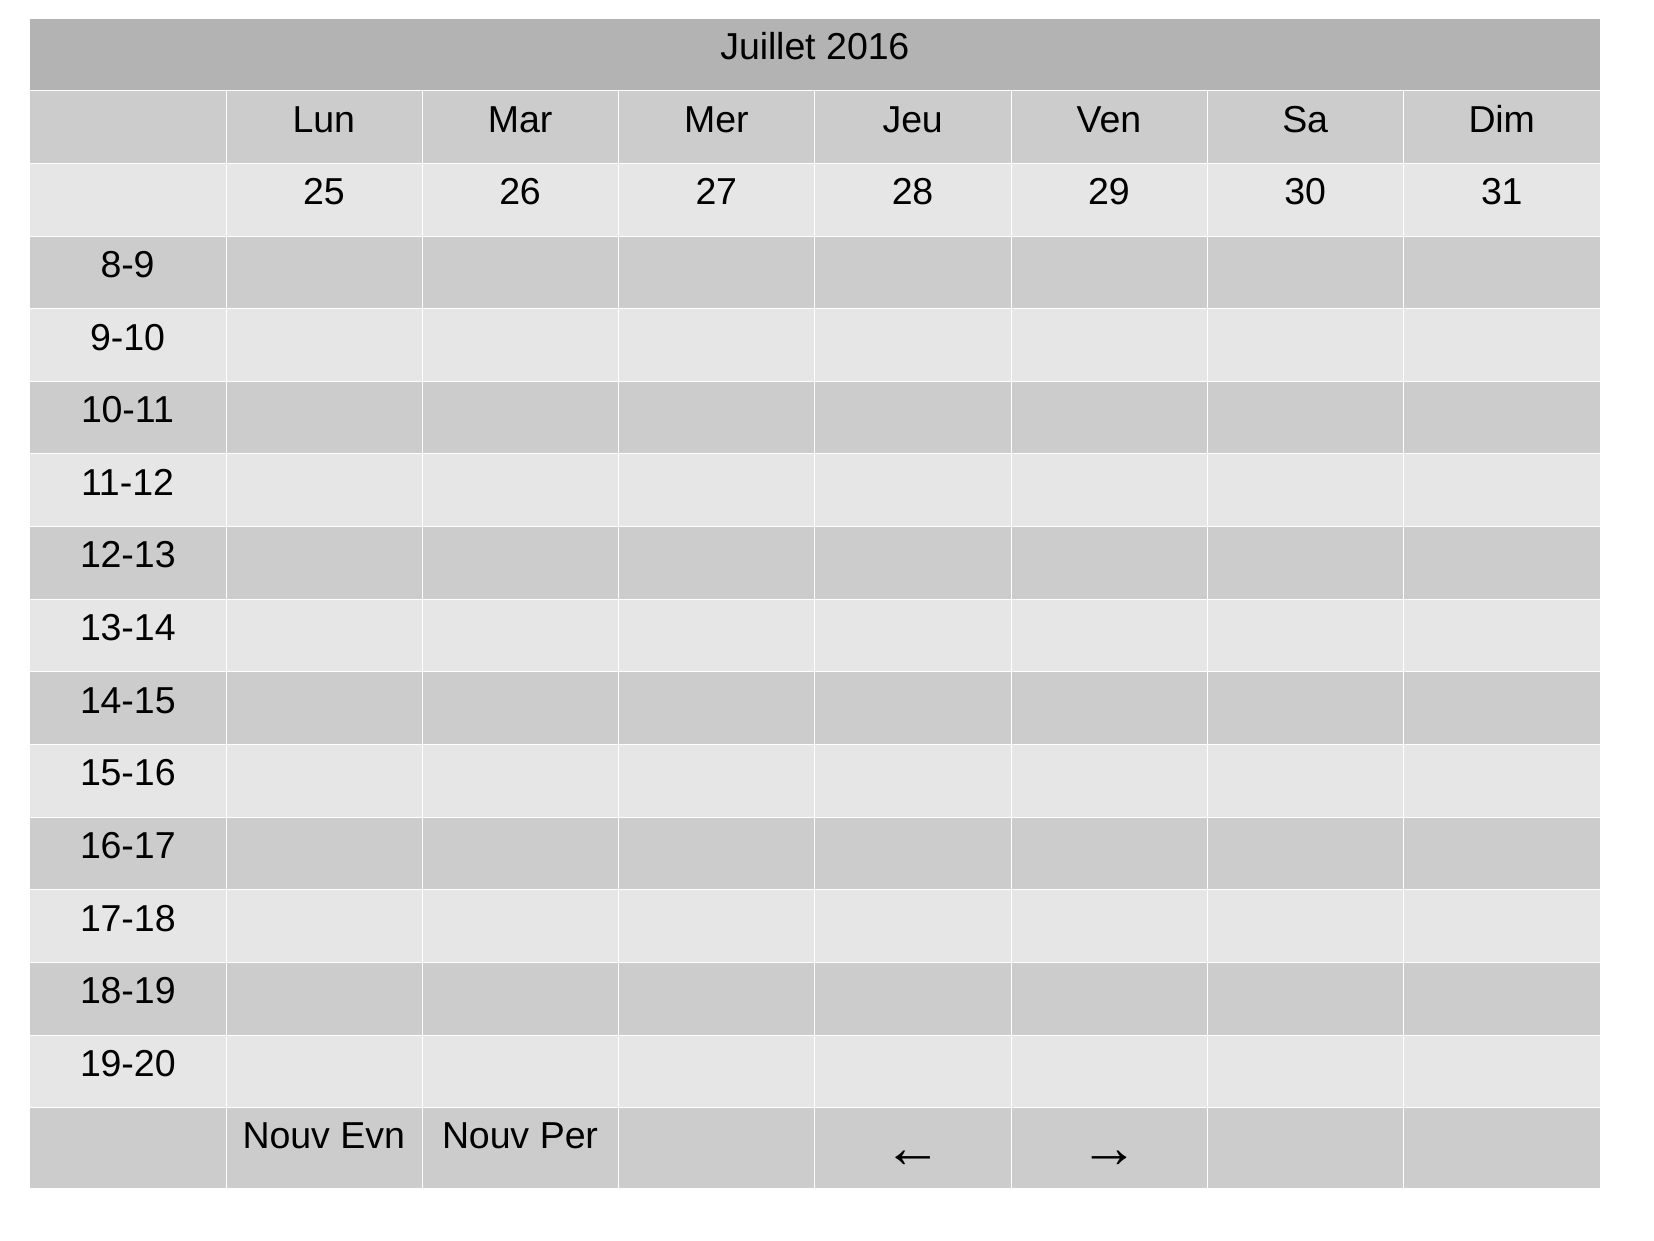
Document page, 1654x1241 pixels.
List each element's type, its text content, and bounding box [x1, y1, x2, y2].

table_cell 14-15 [30, 672, 226, 744]
table_cell [1404, 963, 1600, 1035]
table_cell [1012, 1036, 1207, 1107]
table_cell 19-20 [30, 1036, 226, 1107]
table_cell [1012, 890, 1207, 962]
table_cell Nouv Evn [227, 1108, 422, 1188]
table_cell [227, 672, 422, 744]
table_cell [1404, 745, 1600, 817]
table_cell [1208, 1108, 1403, 1188]
table_cell [423, 600, 618, 671]
table_cell [227, 890, 422, 962]
table_cell [815, 309, 1011, 381]
table_cell [815, 818, 1011, 889]
table_cell [1012, 454, 1207, 526]
table_cell [423, 890, 618, 962]
table_cell [1404, 890, 1600, 962]
table_cell 10-11 [30, 382, 226, 453]
table_cell [815, 963, 1011, 1035]
table_cell [1404, 237, 1600, 308]
table_cell [1208, 600, 1403, 671]
table_cell [1208, 527, 1403, 599]
table_cell [423, 309, 618, 381]
table_cell Mar [423, 91, 618, 163]
table_cell [227, 818, 422, 889]
table_cell [1208, 890, 1403, 962]
table_cell [1404, 527, 1600, 599]
table_cell [30, 164, 226, 236]
table_cell [1012, 818, 1207, 889]
table_cell [1012, 309, 1207, 381]
table_cell [815, 745, 1011, 817]
table_cell [1012, 237, 1207, 308]
table_cell [423, 454, 618, 526]
table_cell Sa [1208, 91, 1403, 163]
table_cell [30, 91, 226, 163]
table_cell [1208, 309, 1403, 381]
table_cell [815, 600, 1011, 671]
table_cell [423, 818, 618, 889]
table_cell [619, 309, 814, 381]
table_cell [227, 963, 422, 1035]
table_cell [619, 237, 814, 308]
table_cell [1208, 1036, 1403, 1107]
table_cell [815, 890, 1011, 962]
table_cell Lun [227, 91, 422, 163]
table_cell [227, 527, 422, 599]
table_cell [227, 309, 422, 381]
table_cell [815, 527, 1011, 599]
table_cell [1404, 1108, 1600, 1188]
table_cell [227, 382, 422, 453]
table_cell [423, 237, 618, 308]
table_cell [1208, 745, 1403, 817]
table_cell 12-13 [30, 527, 226, 599]
table_header Juillet 2016 [30, 19, 1600, 90]
table_cell [815, 454, 1011, 526]
table_cell Mer [619, 91, 814, 163]
table_cell [1404, 309, 1600, 381]
table_cell 18-19 [30, 963, 226, 1035]
table_cell [815, 1036, 1011, 1107]
table_cell → [1012, 1108, 1207, 1188]
table_cell 31 [1404, 164, 1600, 236]
table_cell [227, 237, 422, 308]
table_cell [423, 745, 618, 817]
table_cell Jeu [815, 91, 1011, 163]
table_cell [423, 963, 618, 1035]
table_cell [423, 672, 618, 744]
table_cell [1012, 382, 1207, 453]
table_cell [1208, 963, 1403, 1035]
table_cell [1208, 672, 1403, 744]
table_cell [1012, 527, 1207, 599]
table_cell [619, 527, 814, 599]
table_cell [423, 527, 618, 599]
table_cell Ven [1012, 91, 1207, 163]
table_cell [227, 745, 422, 817]
table_cell [1208, 237, 1403, 308]
table_cell [1404, 818, 1600, 889]
table_cell [1404, 1036, 1600, 1107]
table_cell [619, 382, 814, 453]
table_cell [619, 672, 814, 744]
table_cell [1404, 454, 1600, 526]
table_cell 9-10 [30, 309, 226, 381]
table_cell [1012, 600, 1207, 671]
table_cell 25 [227, 164, 422, 236]
table_cell 26 [423, 164, 618, 236]
table_cell 11-12 [30, 454, 226, 526]
table_cell [619, 454, 814, 526]
table_cell ← [815, 1108, 1011, 1188]
table_cell [1208, 382, 1403, 453]
table_cell [619, 1108, 814, 1188]
table_cell [815, 237, 1011, 308]
table_cell 17-18 [30, 890, 226, 962]
table_cell 15-16 [30, 745, 226, 817]
table_cell [1012, 672, 1207, 744]
table_cell [227, 600, 422, 671]
table_cell 16-17 [30, 818, 226, 889]
table_cell 27 [619, 164, 814, 236]
table_cell [423, 382, 618, 453]
table_cell [619, 1036, 814, 1107]
table_cell 30 [1208, 164, 1403, 236]
table_cell 13-14 [30, 600, 226, 671]
table_cell [619, 600, 814, 671]
table_cell [815, 382, 1011, 453]
table_cell Nouv Per [423, 1108, 618, 1188]
table_cell 8-9 [30, 237, 226, 308]
table_cell [619, 745, 814, 817]
table_cell [1012, 963, 1207, 1035]
table_cell [423, 1036, 618, 1107]
table_cell 29 [1012, 164, 1207, 236]
table_cell [1404, 600, 1600, 671]
table_cell [1208, 454, 1403, 526]
table_cell [619, 963, 814, 1035]
table_cell [1012, 745, 1207, 817]
table_cell 28 [815, 164, 1011, 236]
table_cell [227, 1036, 422, 1107]
table_cell [30, 1108, 226, 1188]
table_cell [1404, 672, 1600, 744]
table_cell [227, 454, 422, 526]
table_cell [1208, 818, 1403, 889]
table_cell [1404, 382, 1600, 453]
table_cell [815, 672, 1011, 744]
table_cell Dim [1404, 91, 1600, 163]
table_cell [619, 818, 814, 889]
table_cell [619, 890, 814, 962]
